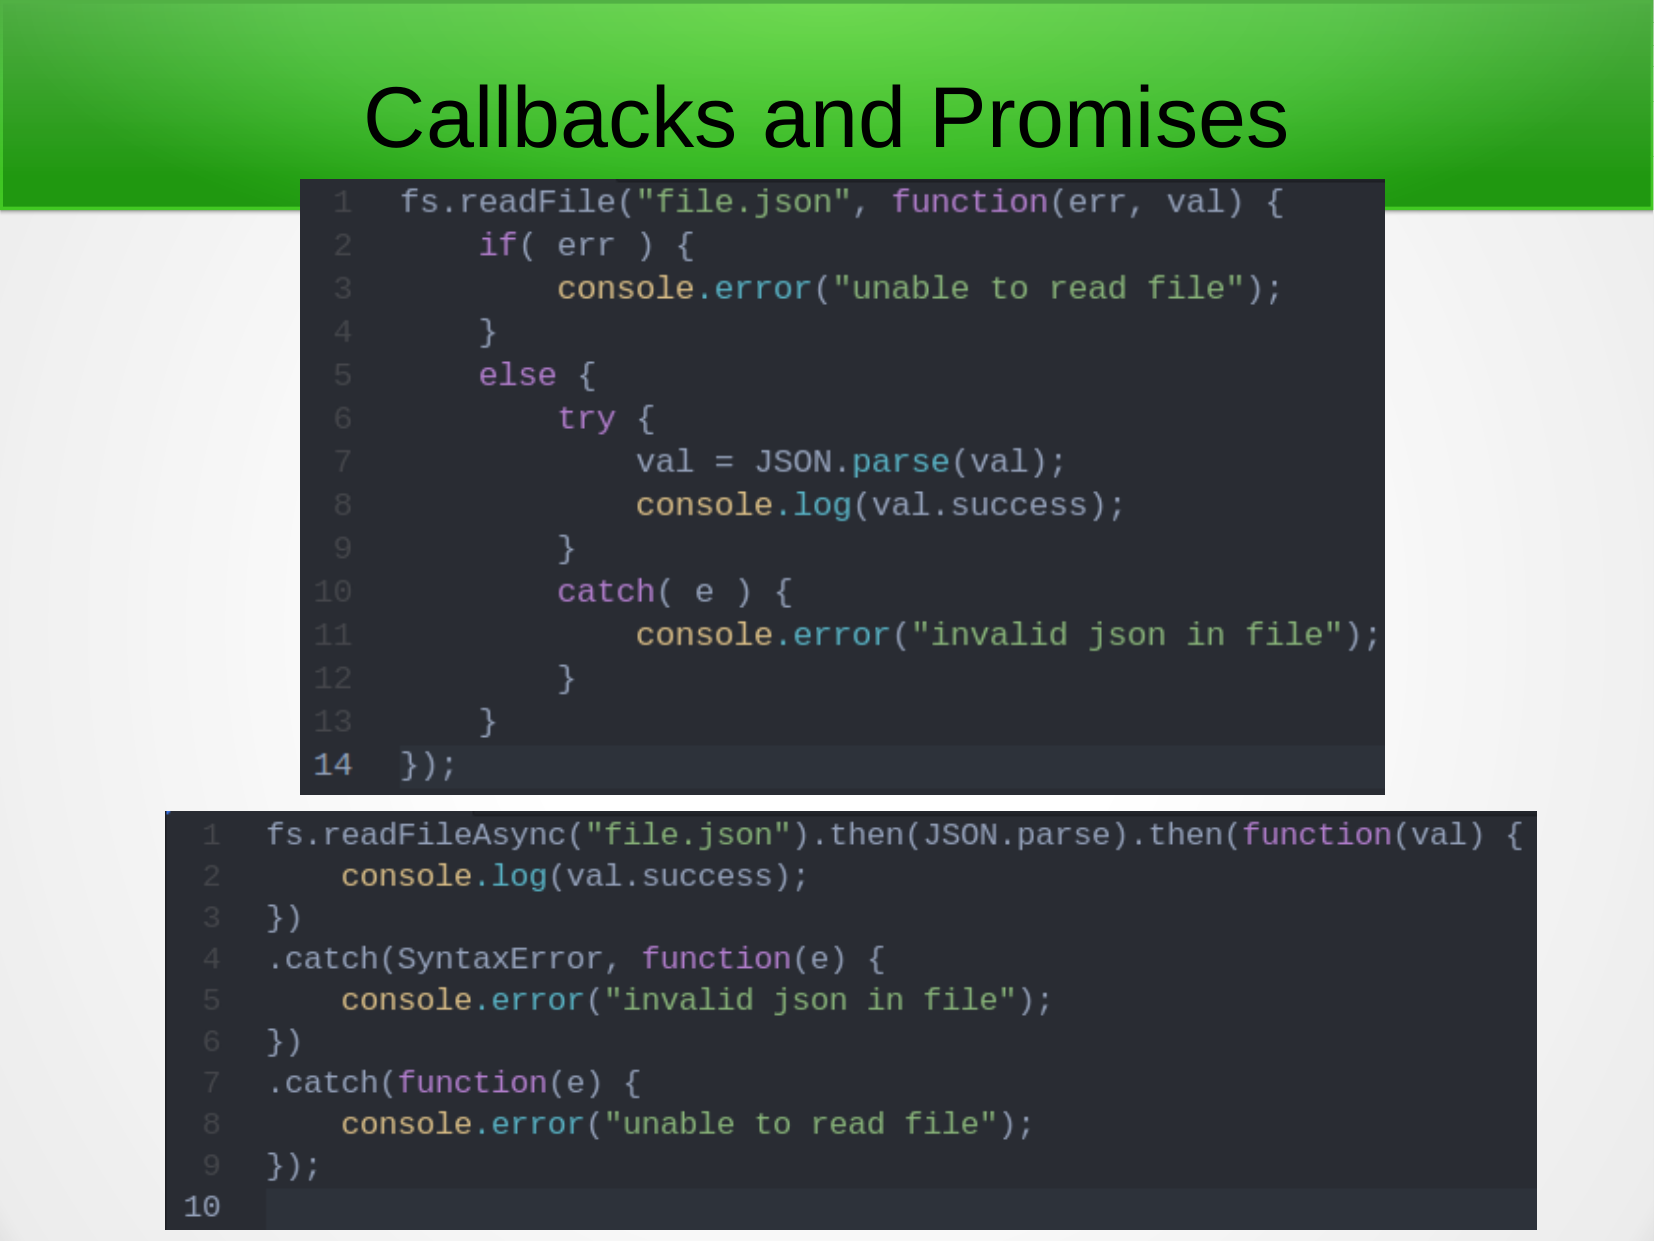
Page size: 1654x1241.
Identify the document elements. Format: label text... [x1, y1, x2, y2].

picture [300, 179, 1385, 796]
title Callbacks and Promises [82, 47, 1571, 189]
picture [165, 811, 1537, 1231]
